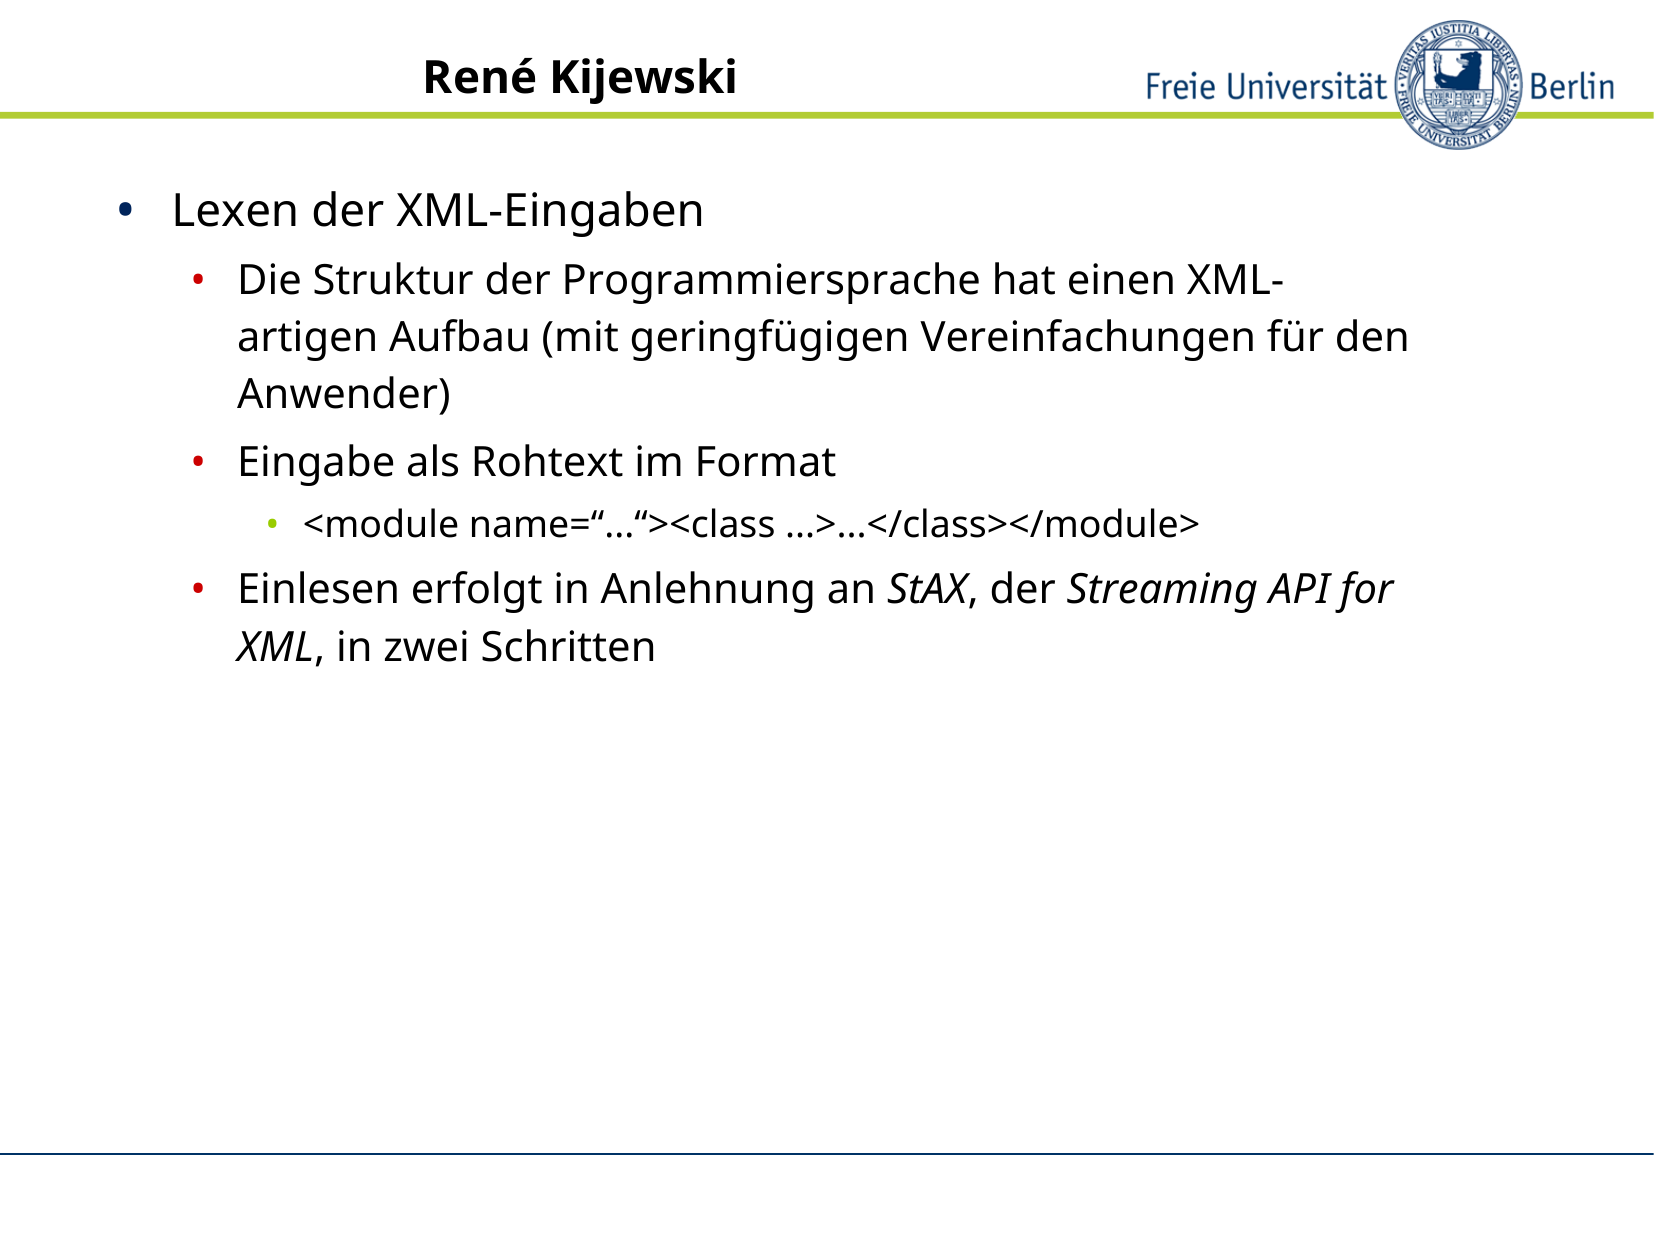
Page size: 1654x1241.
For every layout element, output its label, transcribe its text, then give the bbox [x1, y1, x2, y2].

title René Kijewski [422, 0, 1654, 152]
list Lexen der XML-Eingaben Die Struktur der Programmiersprache hat einen XML-artigen Aufbau (mit geringfügigen Vereinfachungen für den Anwender) Eingabe als Rohtext im Format <module name=“...“><class ...>...</class></module> Einlesen erfolgt in Anlehnung an StAX, der Streaming API for XML, in zwei Schritten [115, 177, 1418, 680]
